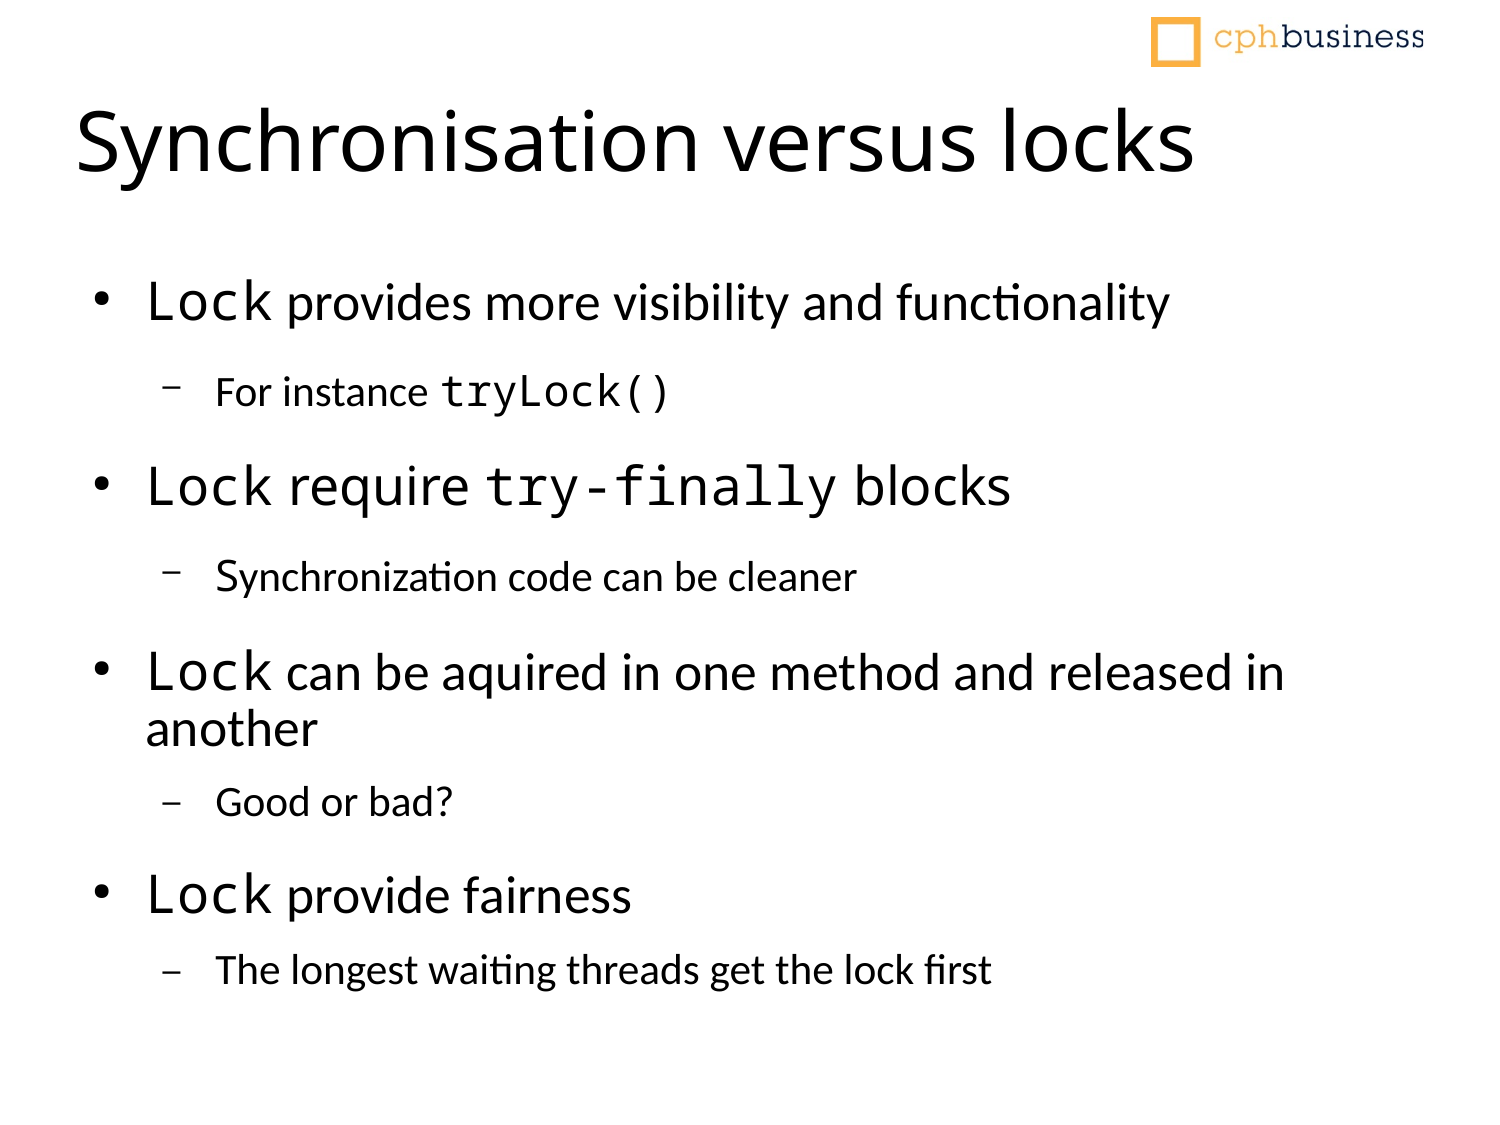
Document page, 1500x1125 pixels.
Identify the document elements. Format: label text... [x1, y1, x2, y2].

title Synchronisation versus locks [75, 44, 1425, 233]
picture [1151, 17, 1424, 44]
list Lock provides more visibility and functionality For instance tryLock() Lock require try-finally blocks Synchronization code can be cleaner Lock can be aquired in one method and released in another Good or bad? Lock provide fairness The longest waiting threads get the lock first [75, 263, 1457, 1000]
